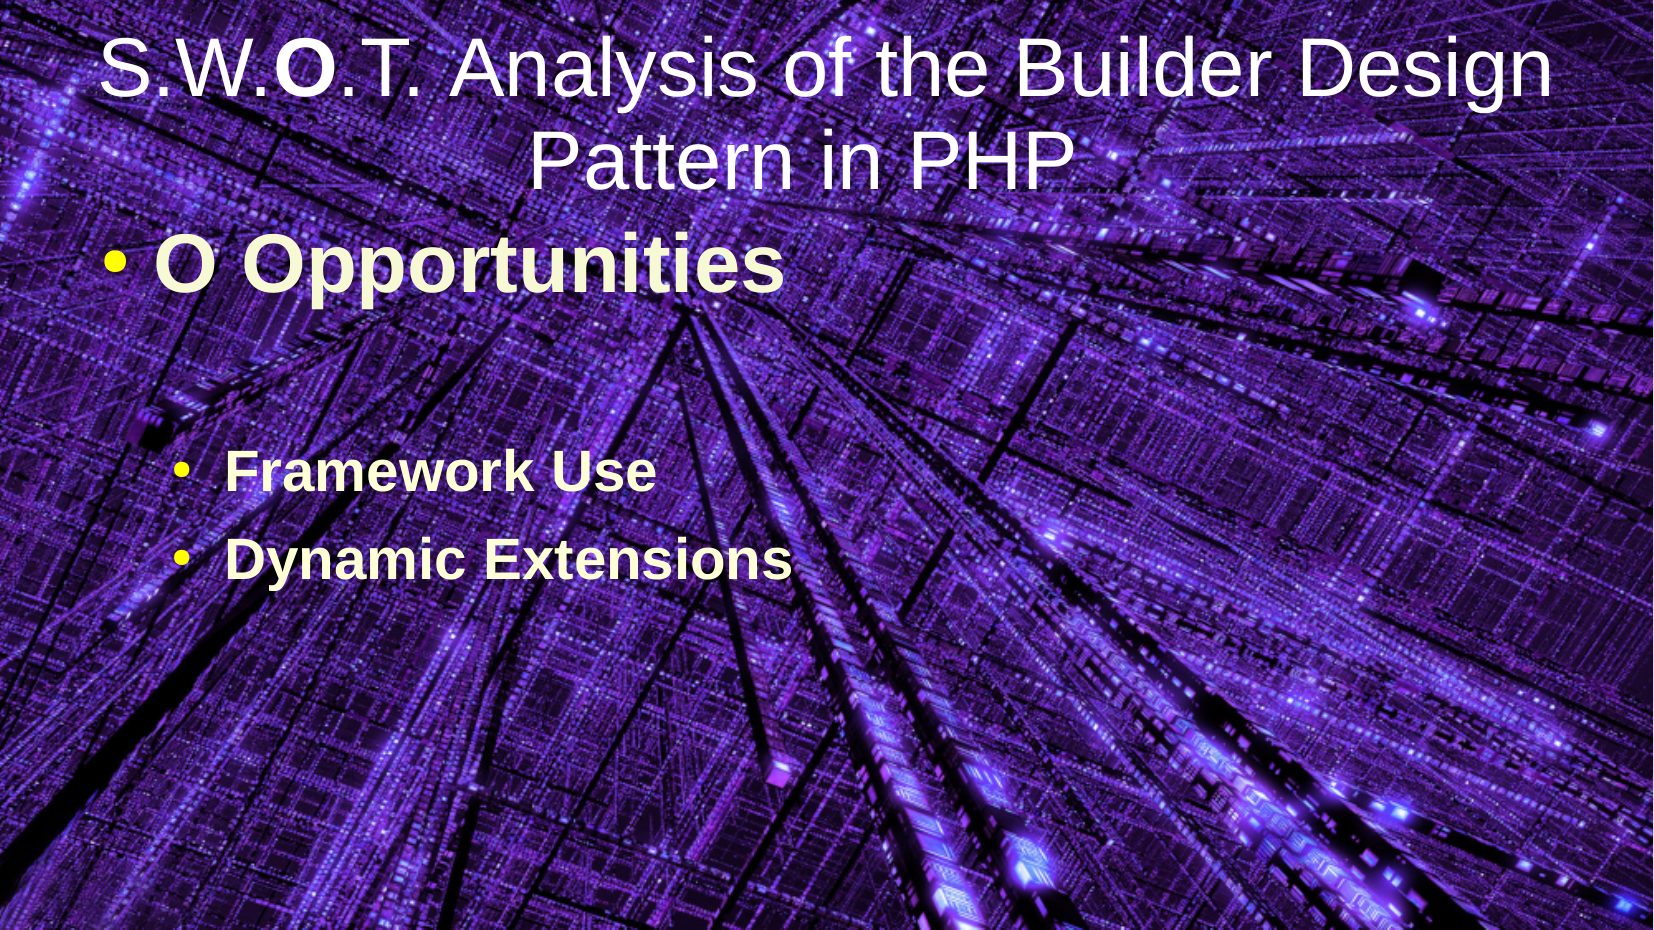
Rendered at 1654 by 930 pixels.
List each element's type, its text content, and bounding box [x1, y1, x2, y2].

title S.W.O.T. Analysis of the Builder Design Pattern in PHP [82, 21, 1571, 208]
list O Opportunities Framework Use Dynamic Extensions [82, 217, 1571, 757]
picture [0, 0, 1654, 930]
